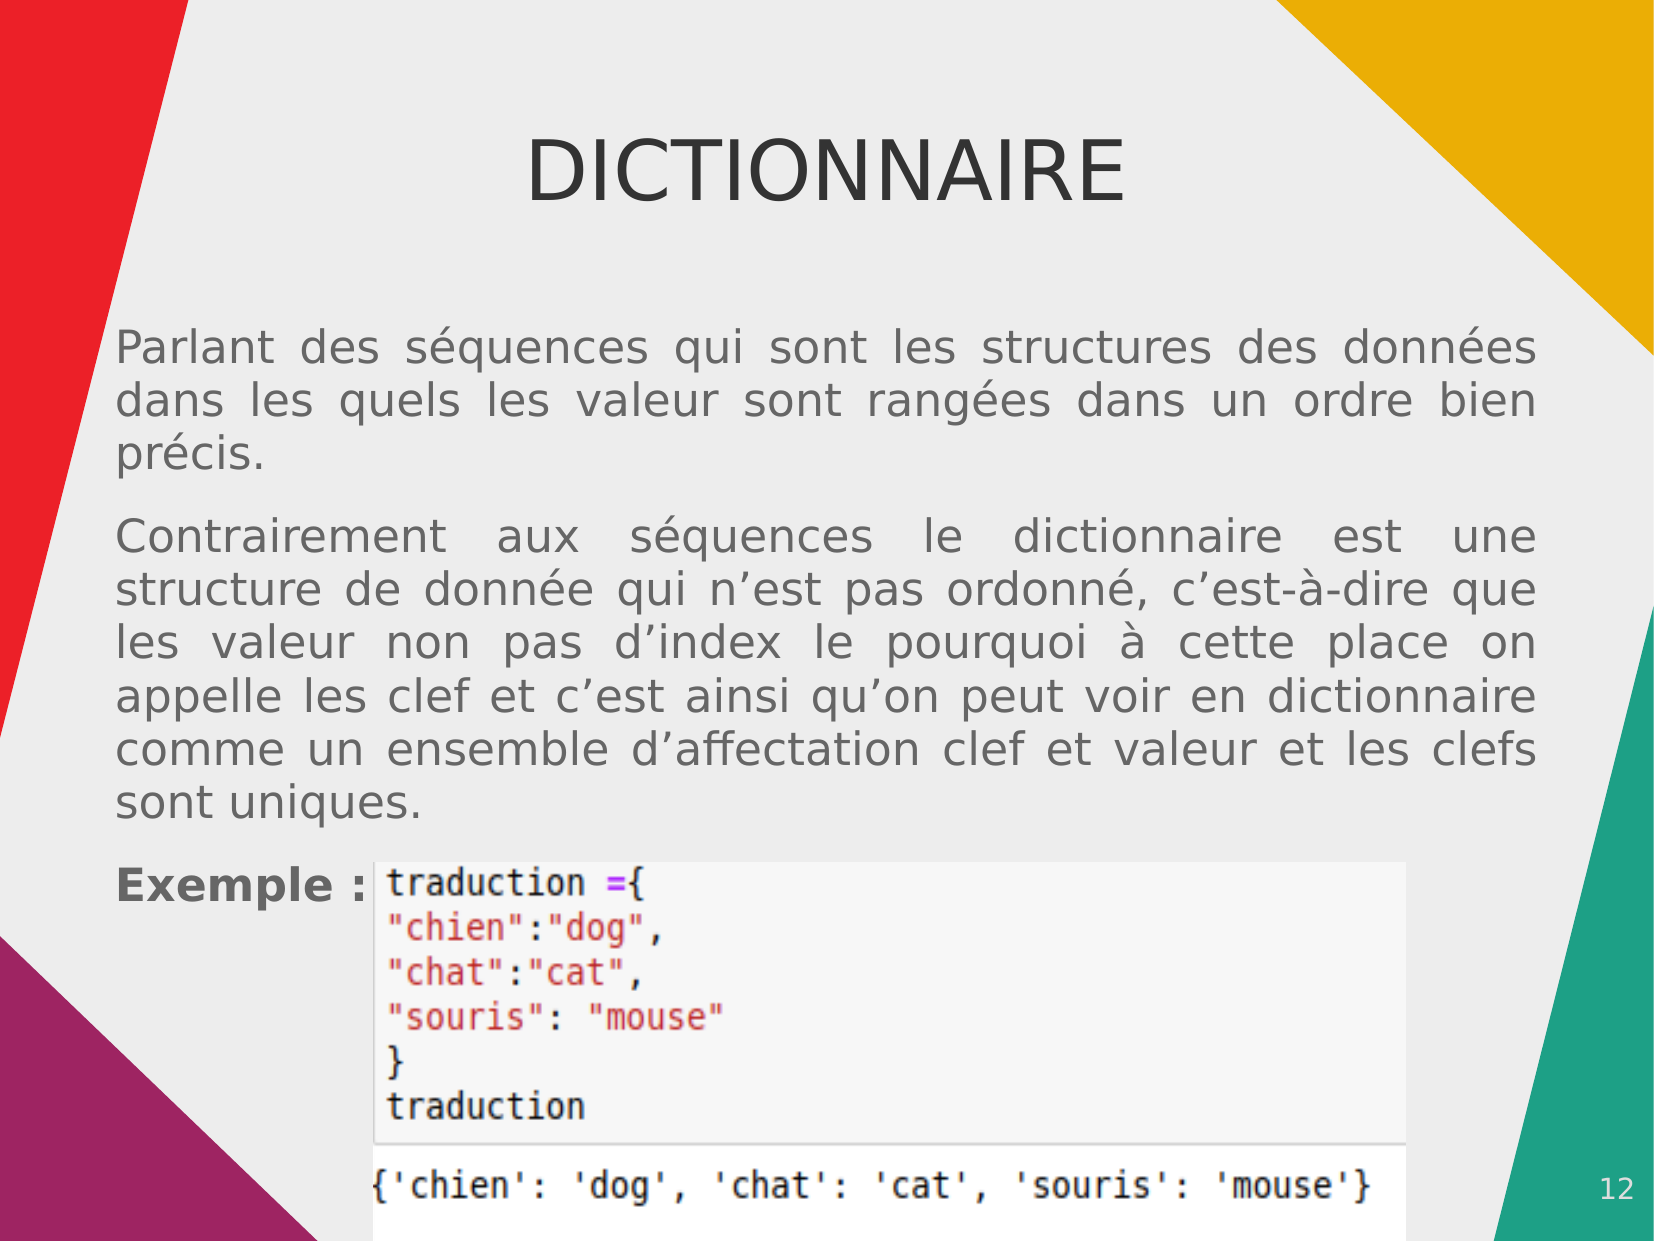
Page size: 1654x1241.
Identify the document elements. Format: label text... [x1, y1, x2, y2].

picture [373, 862, 1406, 1241]
title DICTIONNAIRE [114, 73, 1539, 271]
list Parlant des séquences qui sont les structures des données dans les quels les valeur sont rangées dans un ordre bien précis. Contrairement aux séquences le dictionnaire est une structure de donnée qui n’est pas ordonné, c’est-à-dire que les valeur non pas d’index le pourquoi à cette place on appelle les clef et c’est ainsi qu’on peut voir en dictionnaire comme un ensemble d’affectation clef et valeur et les clefs sont uniques. Exemple : [114, 320, 1539, 1052]
